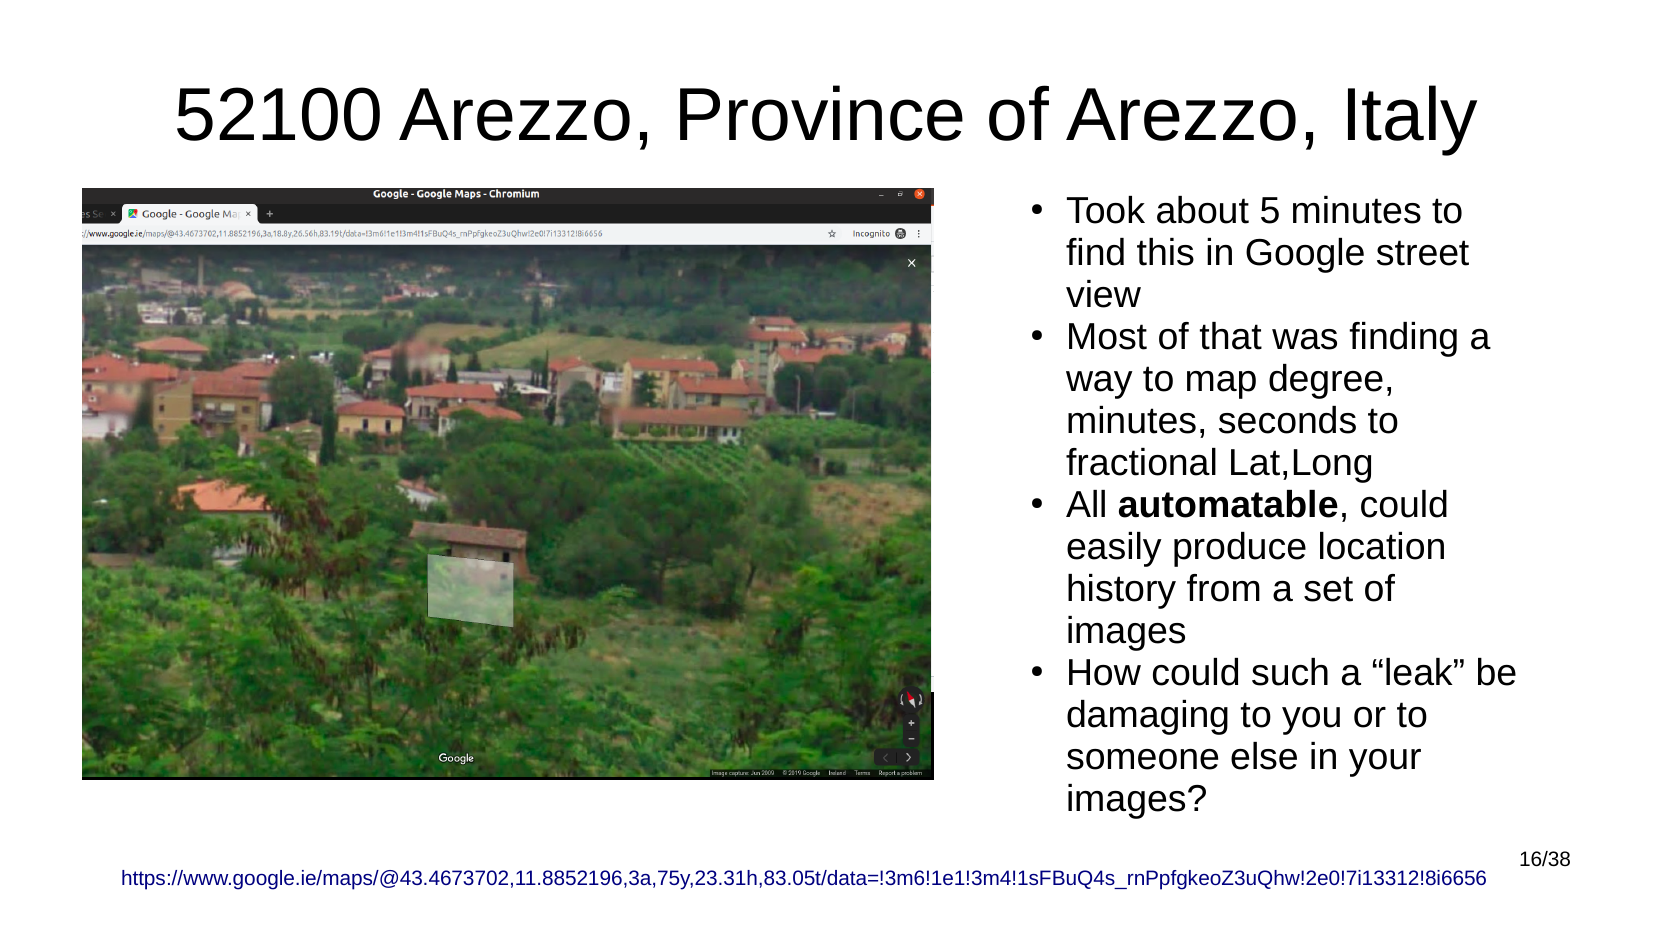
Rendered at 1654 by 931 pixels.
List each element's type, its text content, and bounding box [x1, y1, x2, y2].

text_box Took about 5 minutes to find this in Google street view Most of that was finding a way to map degree, minutes, seconds to fractional Lat,Long All automatable, could easily produce location history from a set of images How could such a “leak” be damaging to you or to someone else in your images? [1015, 182, 1536, 827]
picture [82, 188, 934, 780]
title 52100 Arezzo, Province of Arezzo, Italy [82, 37, 1571, 193]
text_box https://www.google.ie/maps/@43.4673702,11.8852196,3a,75y,23.31h,83.05t/data=!3m6!1e1!3m4!1sFBuQ4s_rnPpfgkeoZ3uQhw!2e0!7i13312!8i6656 [106, 859, 1504, 898]
